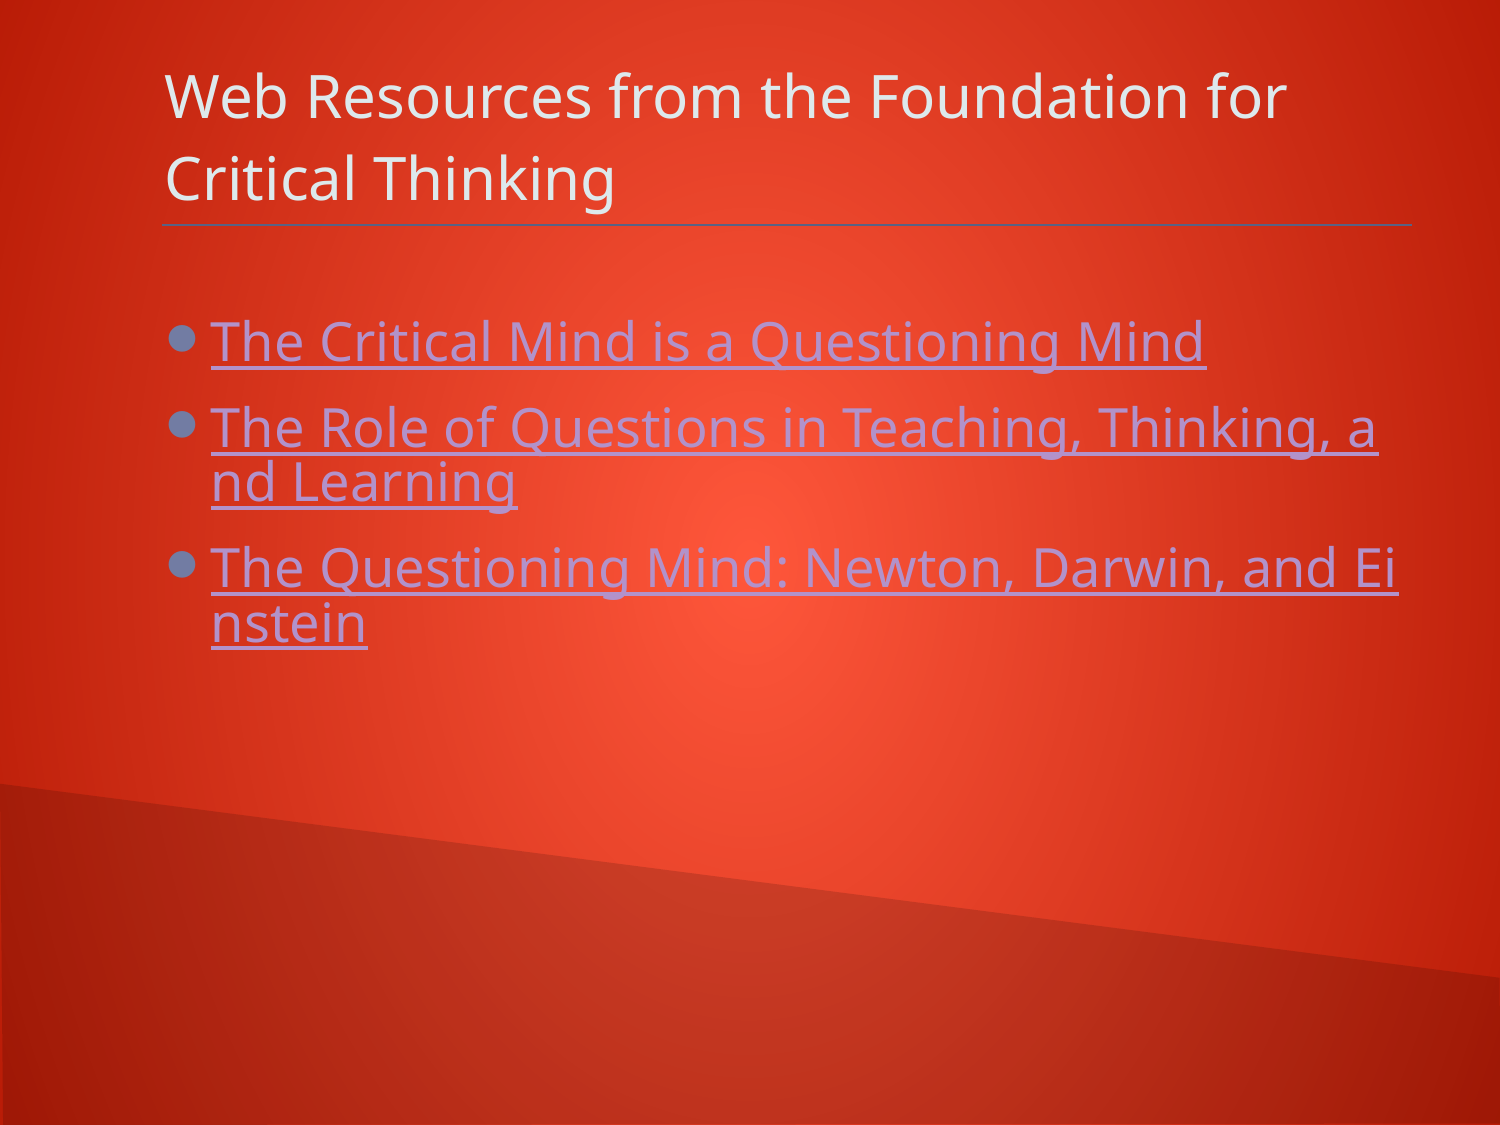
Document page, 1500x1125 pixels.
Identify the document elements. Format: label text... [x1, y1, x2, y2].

list The Critical Mind is a Questioning Mind The Role of Questions in Teaching, Thinking, and Learning The Questioning Mind: Newton, Darwin, and Einstein [150, 299, 1425, 925]
title Web Resources from the Foundation for Critical Thinking [150, 45, 1425, 233]
